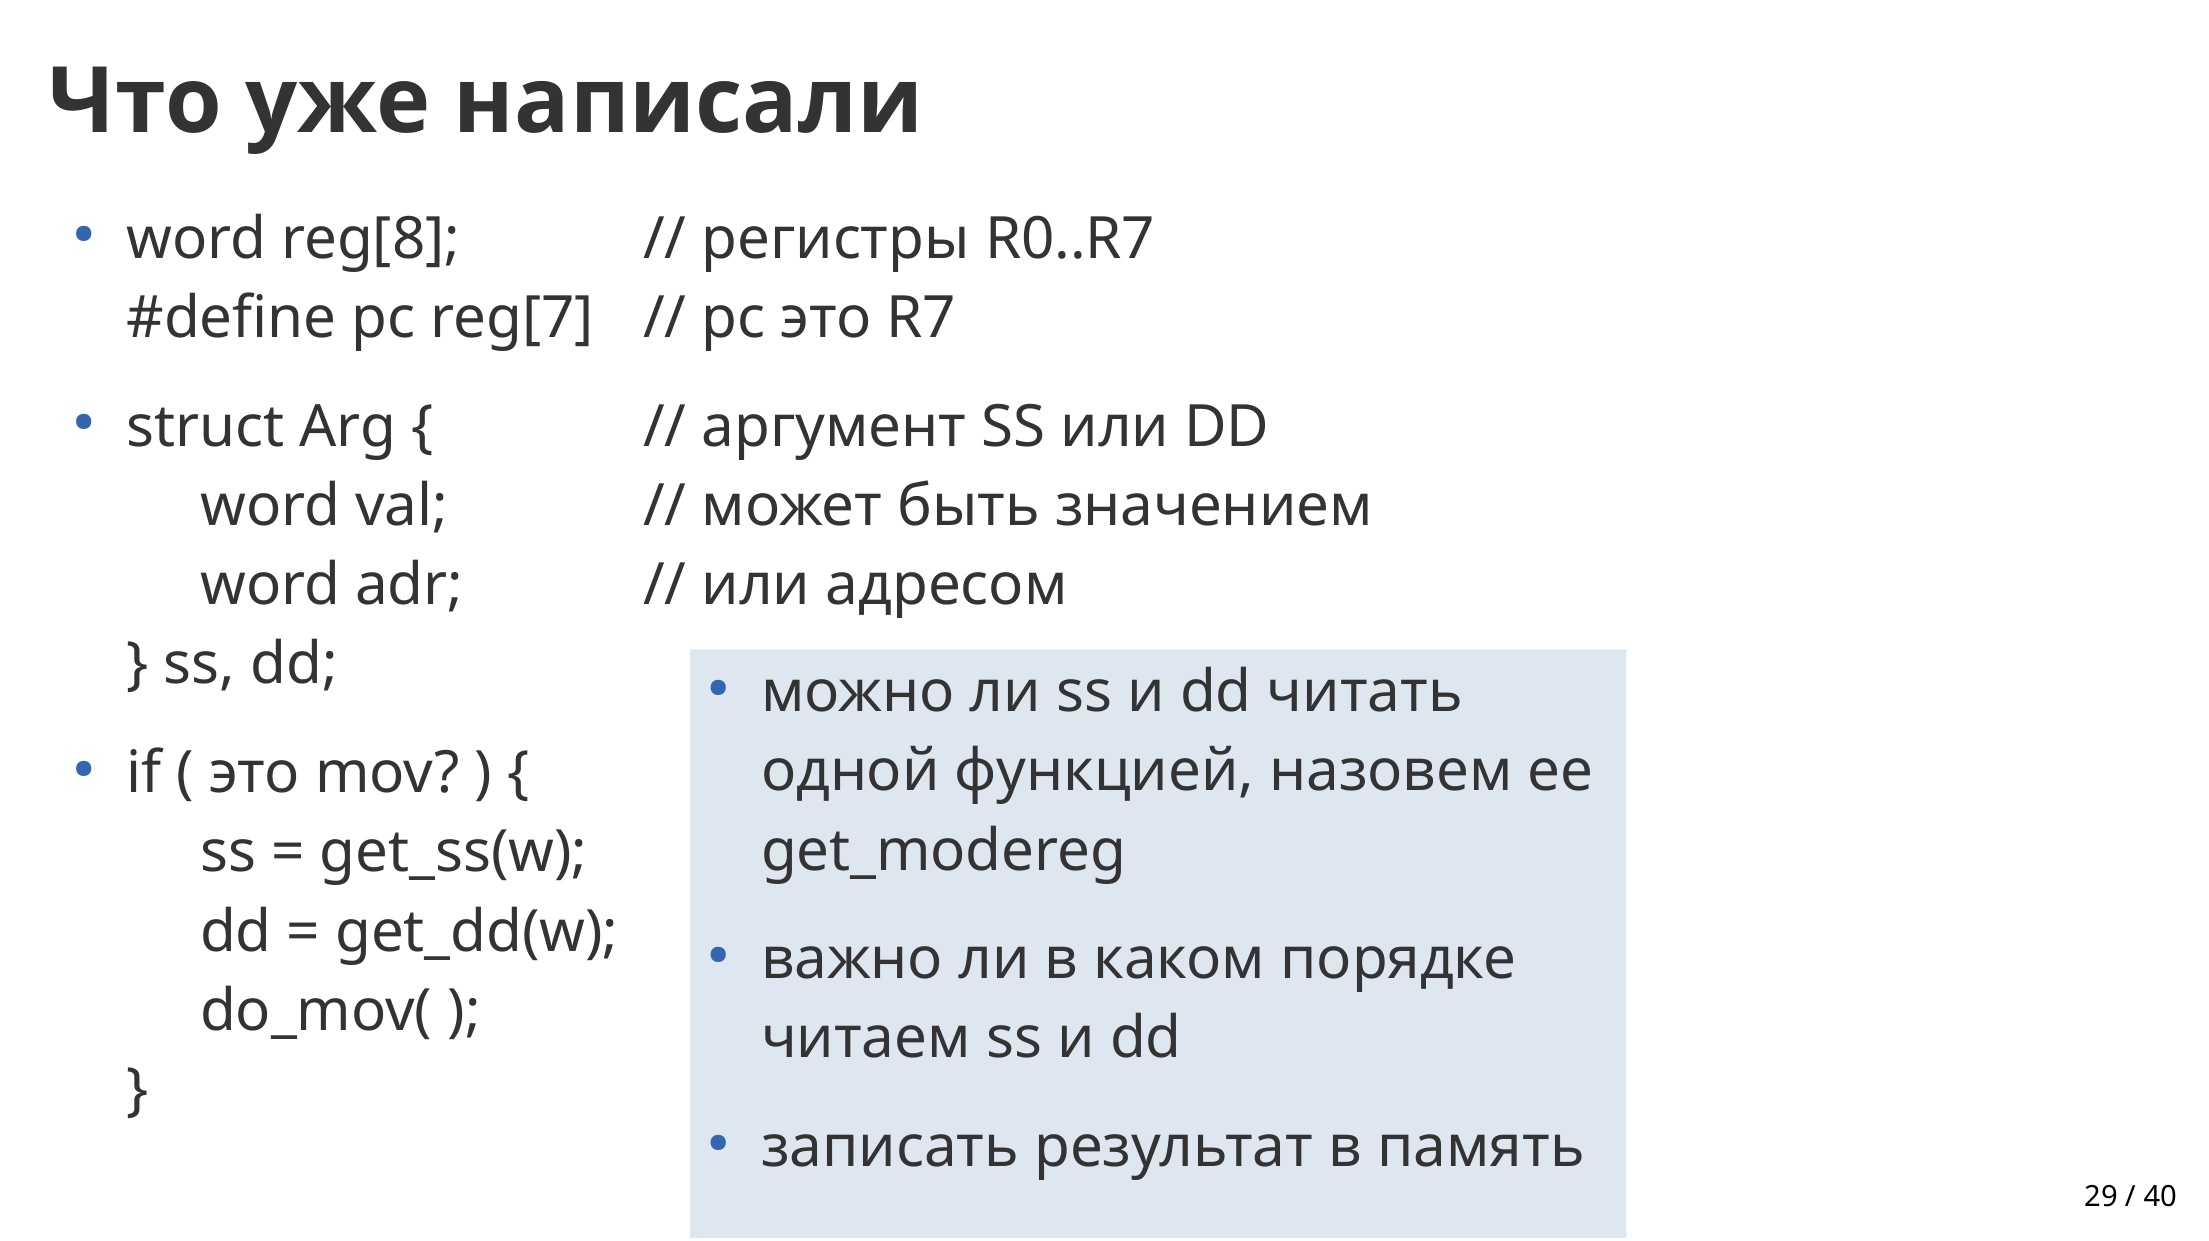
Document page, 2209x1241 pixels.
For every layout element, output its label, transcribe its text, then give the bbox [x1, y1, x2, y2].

title Что уже написали [48, 34, 2174, 160]
list word reg[8]; // регистры R0..R7 #define pc reg[7] // pc это R7 struct Arg { // аргумент SS или DD word val; // может быть значением word adr; // или адресом } ss, dd; if ( это mov? ) { ss = get_ss(w); dd = get_dd(w); do_mov( ); } [55, 195, 1690, 1177]
list можно ли ss и dd читать одной функцией, назовем ее get_modereg важно ли в каком порядке читаем ss и dd записать результат в память [690, 649, 1627, 1239]
